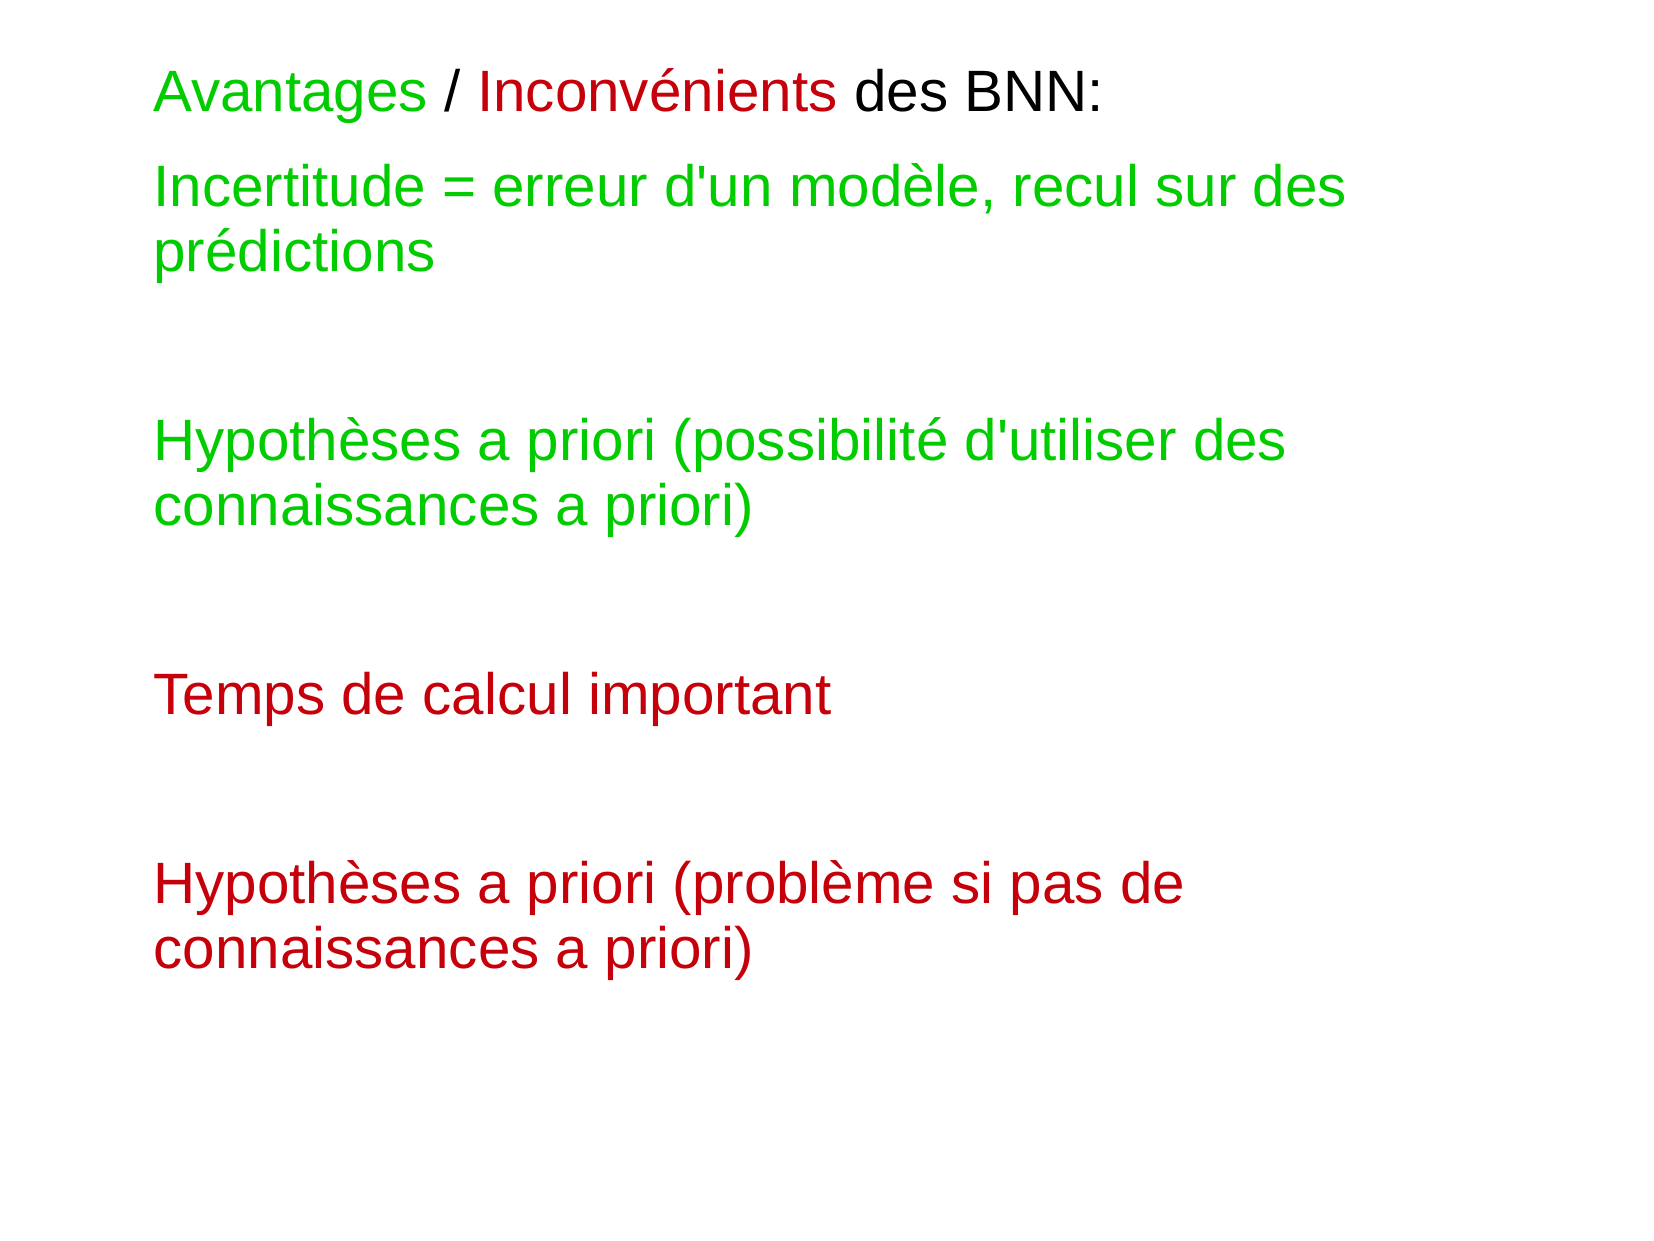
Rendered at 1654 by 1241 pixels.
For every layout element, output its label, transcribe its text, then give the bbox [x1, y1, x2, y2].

list Avantages / Inconvénients des BNN: Incertitude = erreur d'un modèle, recul sur des prédictions Hypothèses a priori (possibilité d'utiliser des connaissances a priori) Temps de calcul important Hypothèses a priori (problème si pas de connaissances a priori) [82, 59, 1571, 1109]
